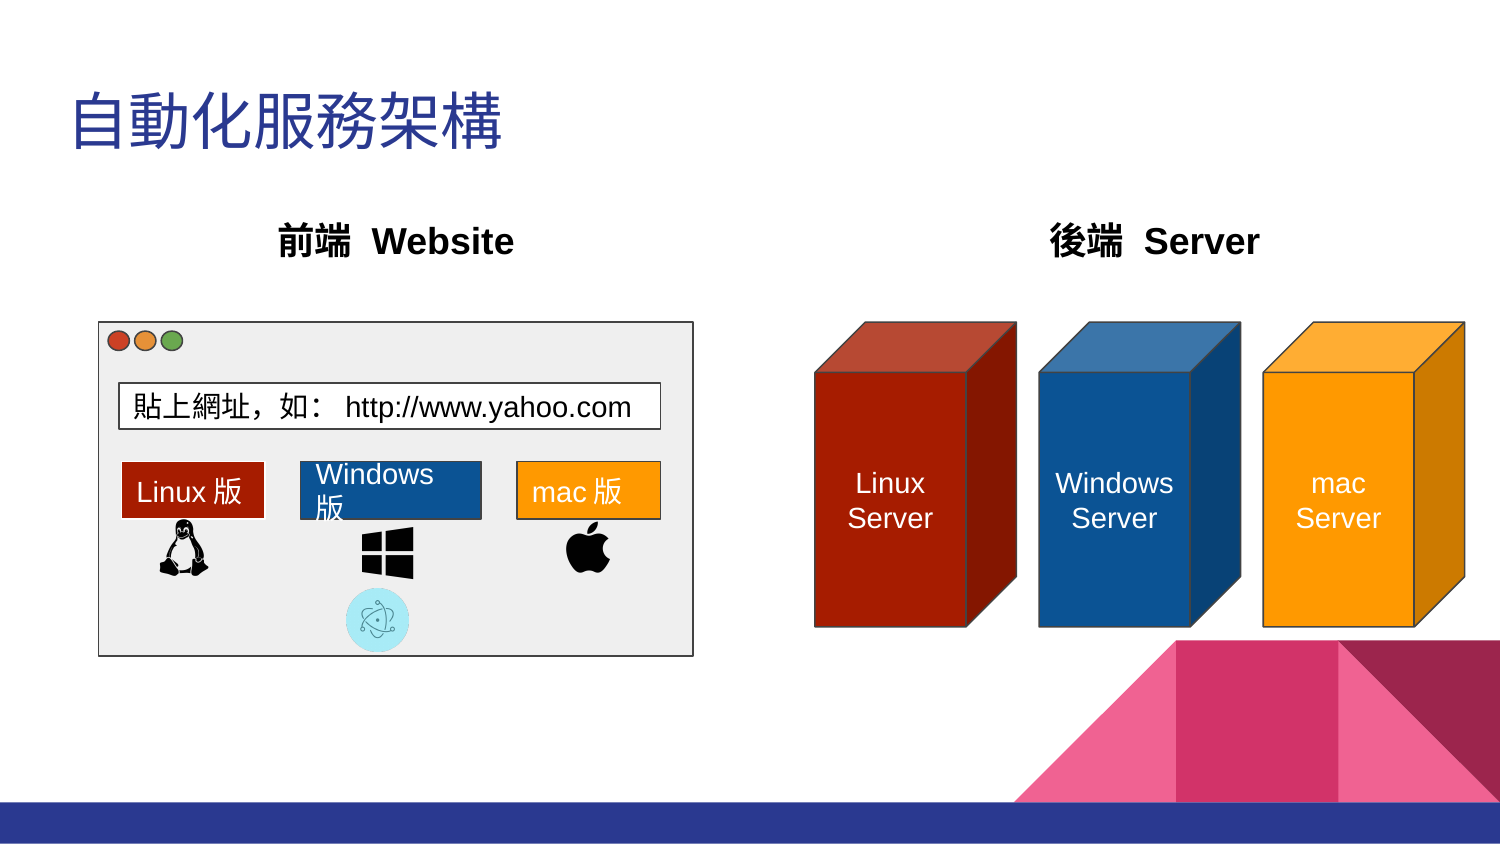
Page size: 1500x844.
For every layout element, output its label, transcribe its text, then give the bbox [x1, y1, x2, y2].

text_box 後端 Server [857, 201, 1453, 296]
picture [362, 527, 414, 580]
text_box Windows Server [1039, 373, 1190, 627]
text_box mac版 [516, 461, 661, 520]
text_box mac Server [1263, 373, 1414, 627]
picture [346, 588, 409, 652]
text_box 前端 Website [98, 201, 694, 296]
text_box [98, 322, 694, 656]
text_box Linux版 [121, 461, 265, 520]
picture [155, 519, 214, 577]
text_box 貼上網址，如：http://www.yahoo.com [118, 382, 661, 430]
text_box Linux Server [815, 373, 965, 627]
text_box Windows版 [300, 461, 482, 520]
picture [562, 521, 615, 574]
title 自動化服務架構 [51, 67, 1449, 167]
